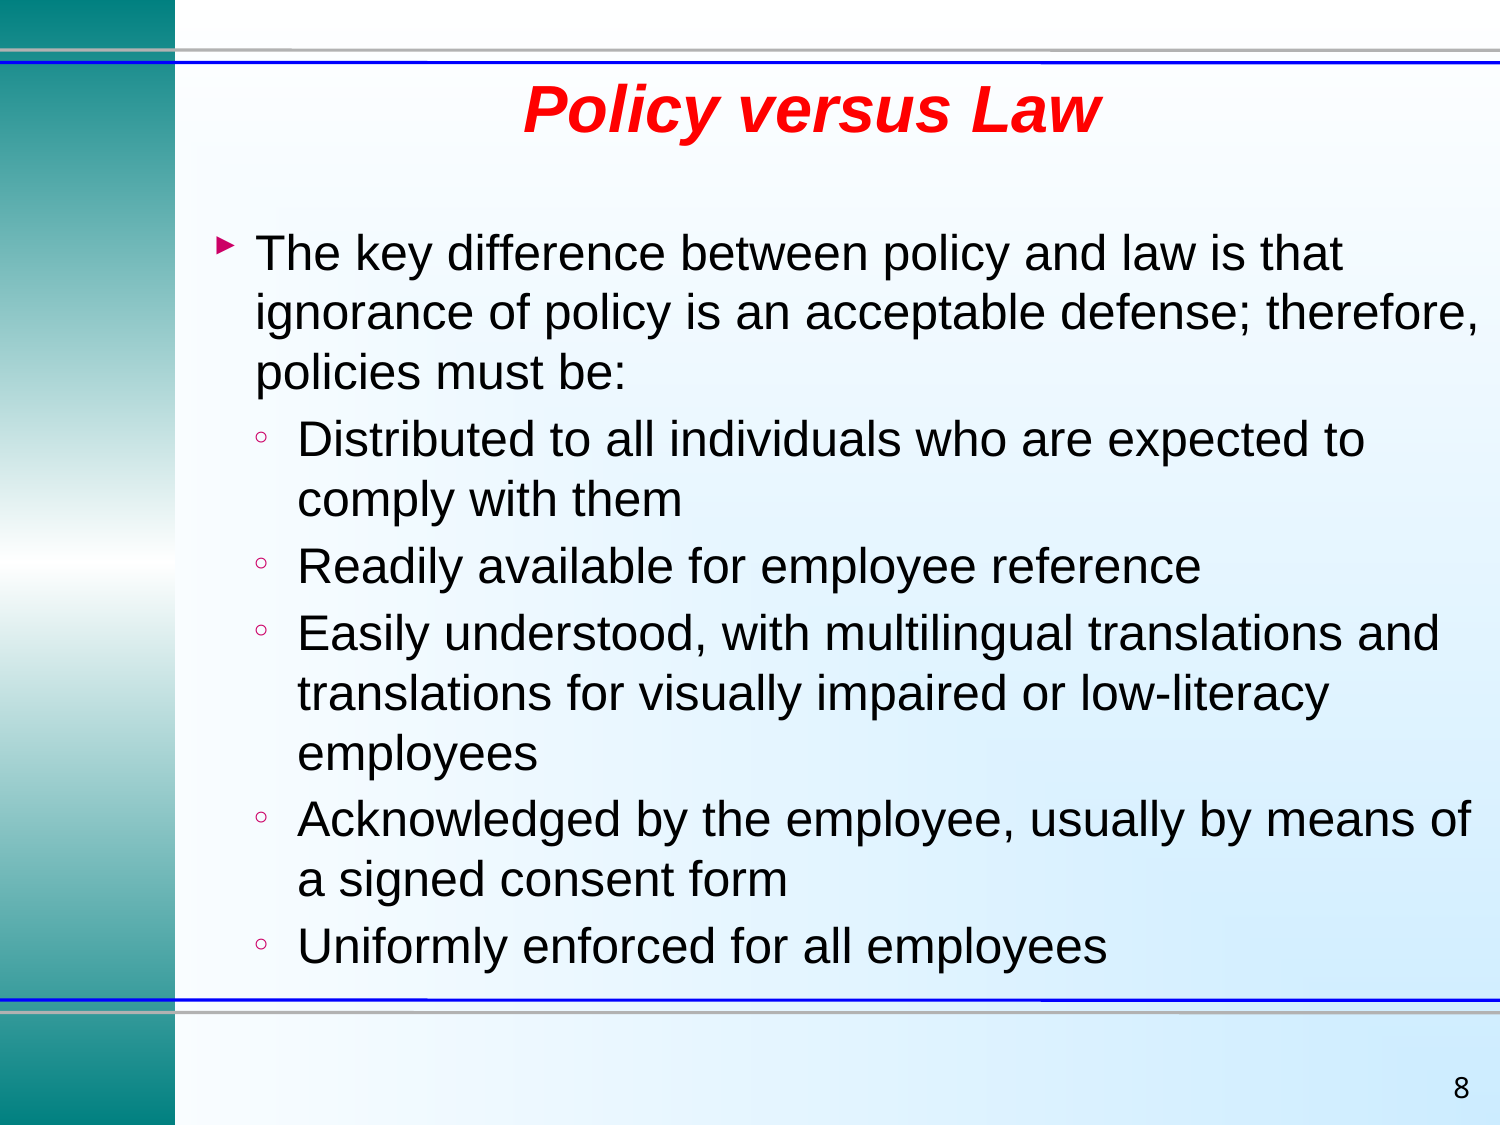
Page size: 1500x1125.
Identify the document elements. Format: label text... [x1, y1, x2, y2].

picture [175, 1002, 1500, 1011]
picture [175, 65, 1500, 998]
picture [175, 0, 1500, 48]
picture [175, 52, 1500, 61]
picture [175, 1015, 1500, 1125]
text_box The key difference between policy and law is that ignorance of policy is an acceptable defense; therefore, policies must be: Distributed to all individuals who are expected to comply with them Readily available for employee reference Easily understood, with multilingual translations and translations for visually impaired or low-literacy employees Acknowledged by the employee, usually by means of a signed consent form Uniformly enforced for all employees [180, 212, 1500, 1000]
text_box Policy versus Law [174, 62, 1451, 151]
